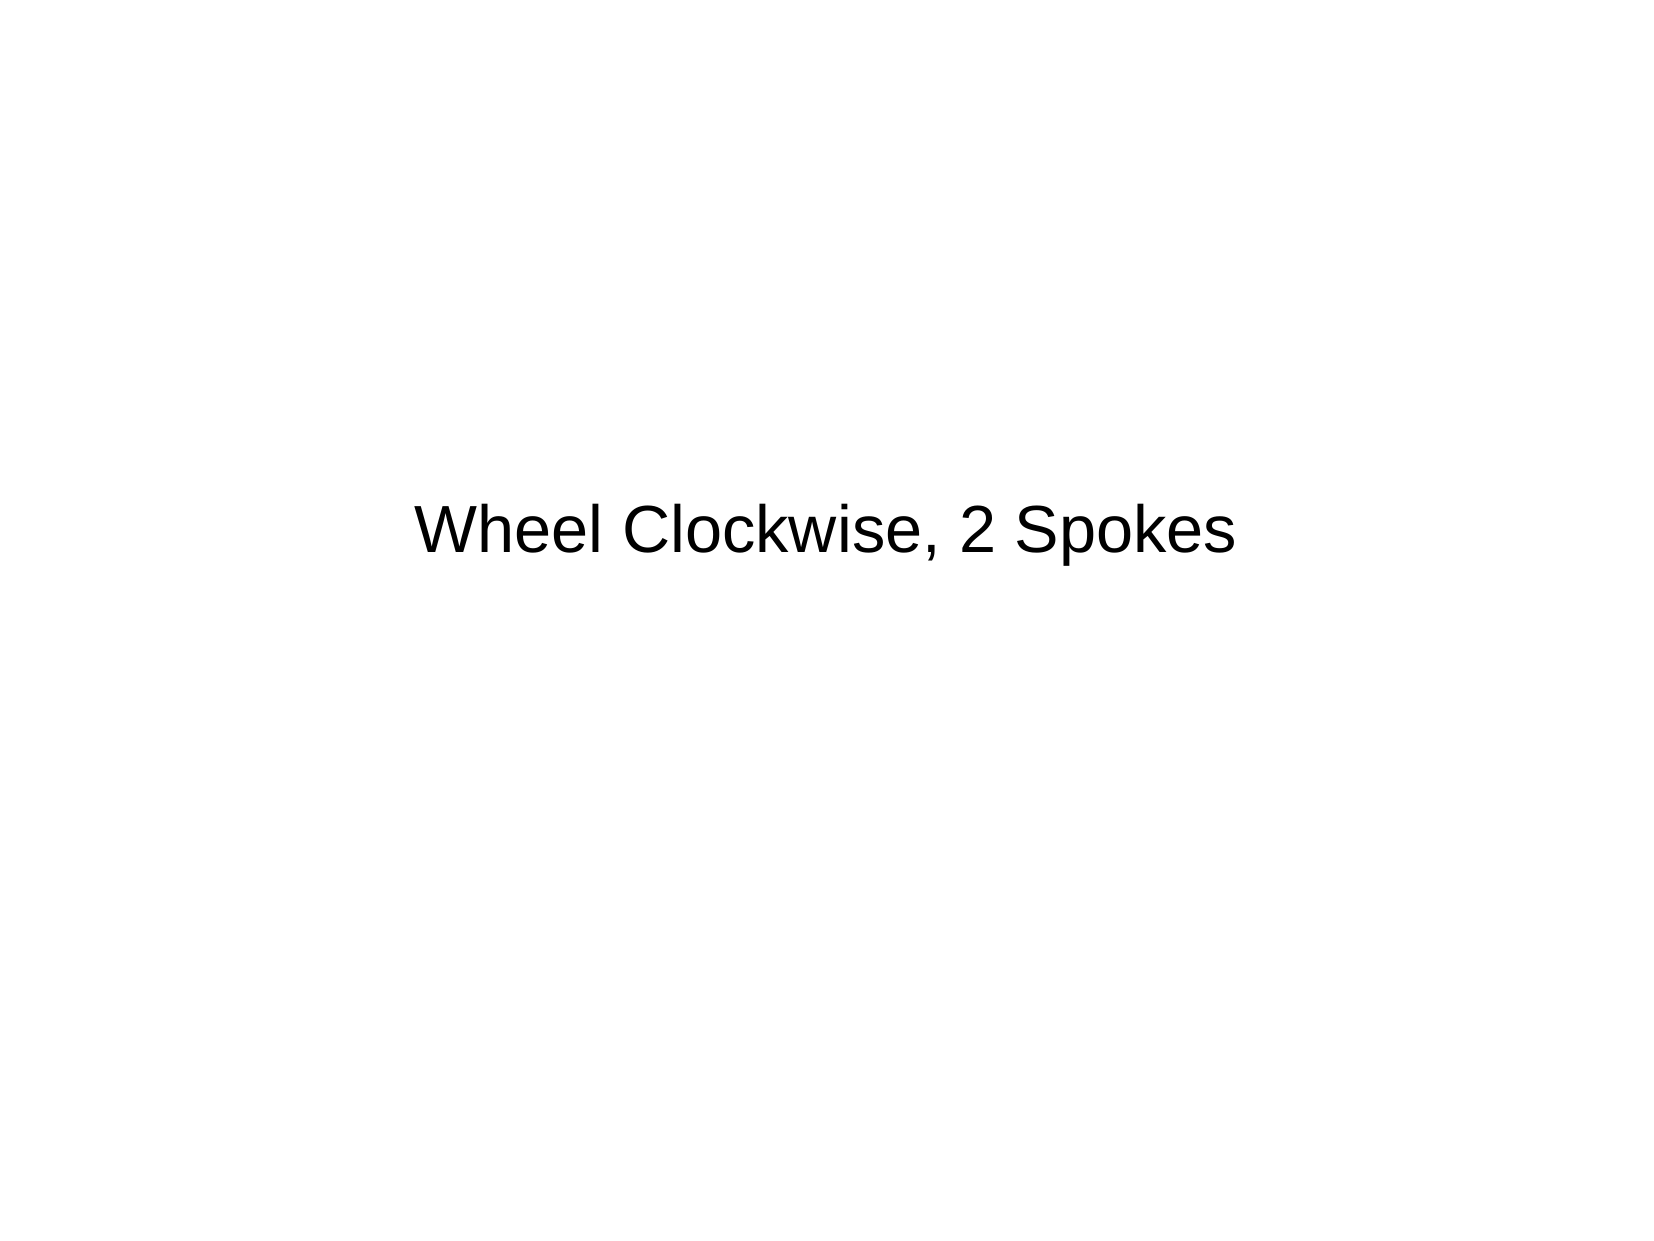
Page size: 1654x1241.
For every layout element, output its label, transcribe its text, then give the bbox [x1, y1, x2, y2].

subtitle Wheel Clockwise, 2 Spokes [82, 49, 1571, 1010]
